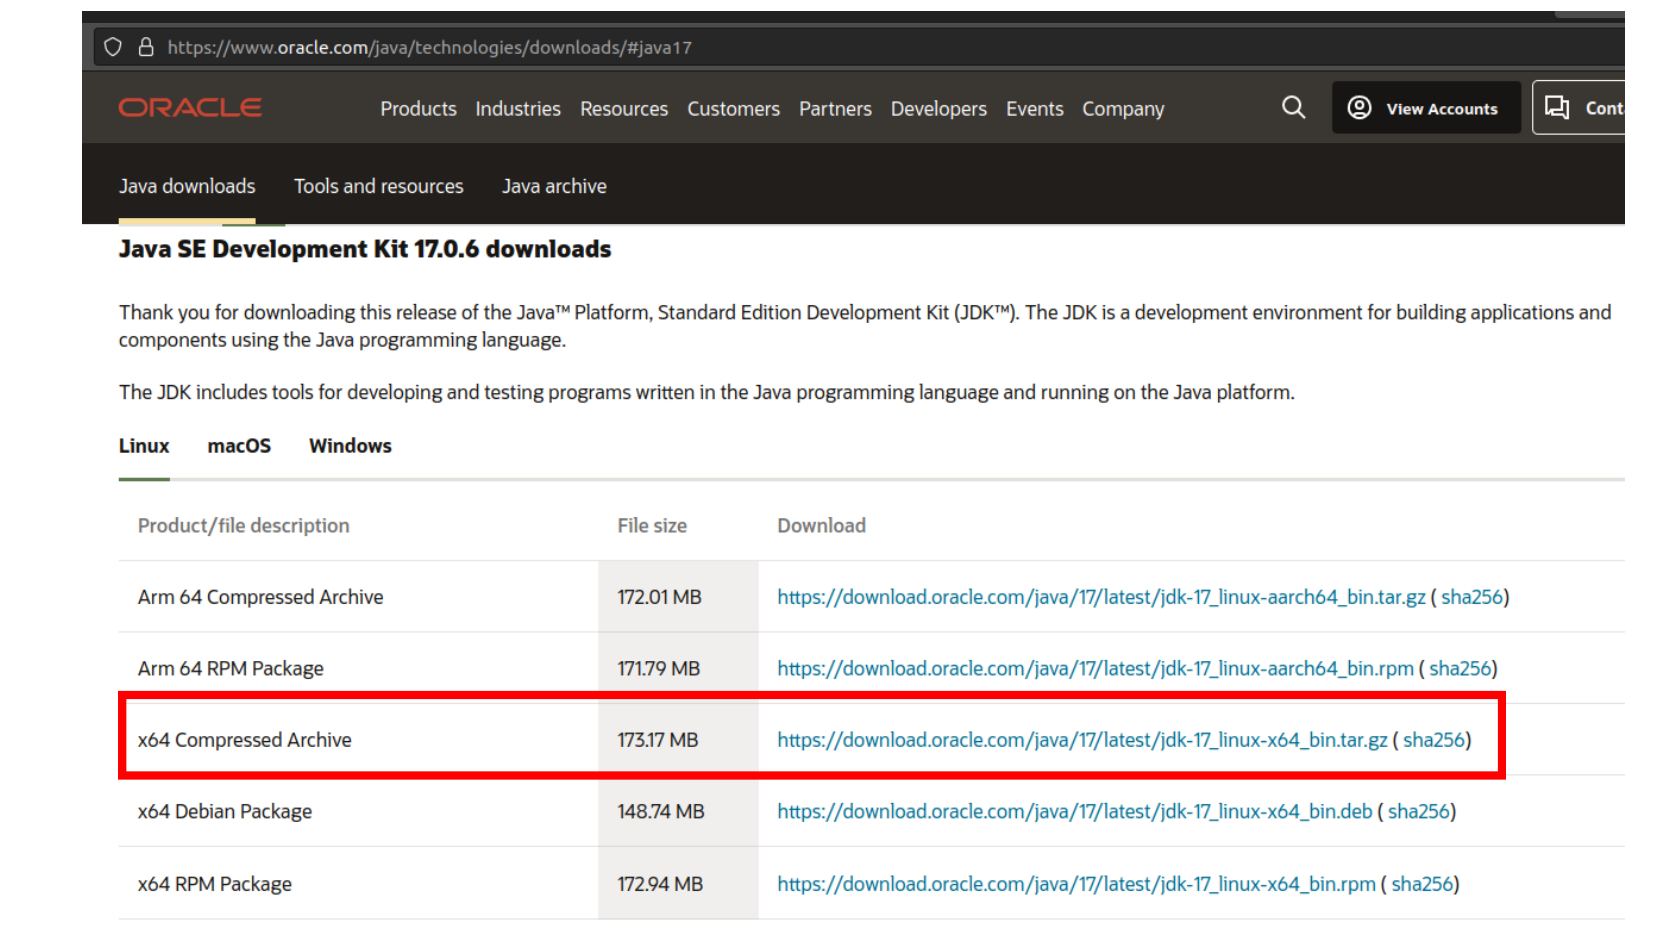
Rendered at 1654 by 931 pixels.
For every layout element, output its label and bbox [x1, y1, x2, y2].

text_box [118, 690, 1506, 780]
picture [82, 11, 1625, 928]
